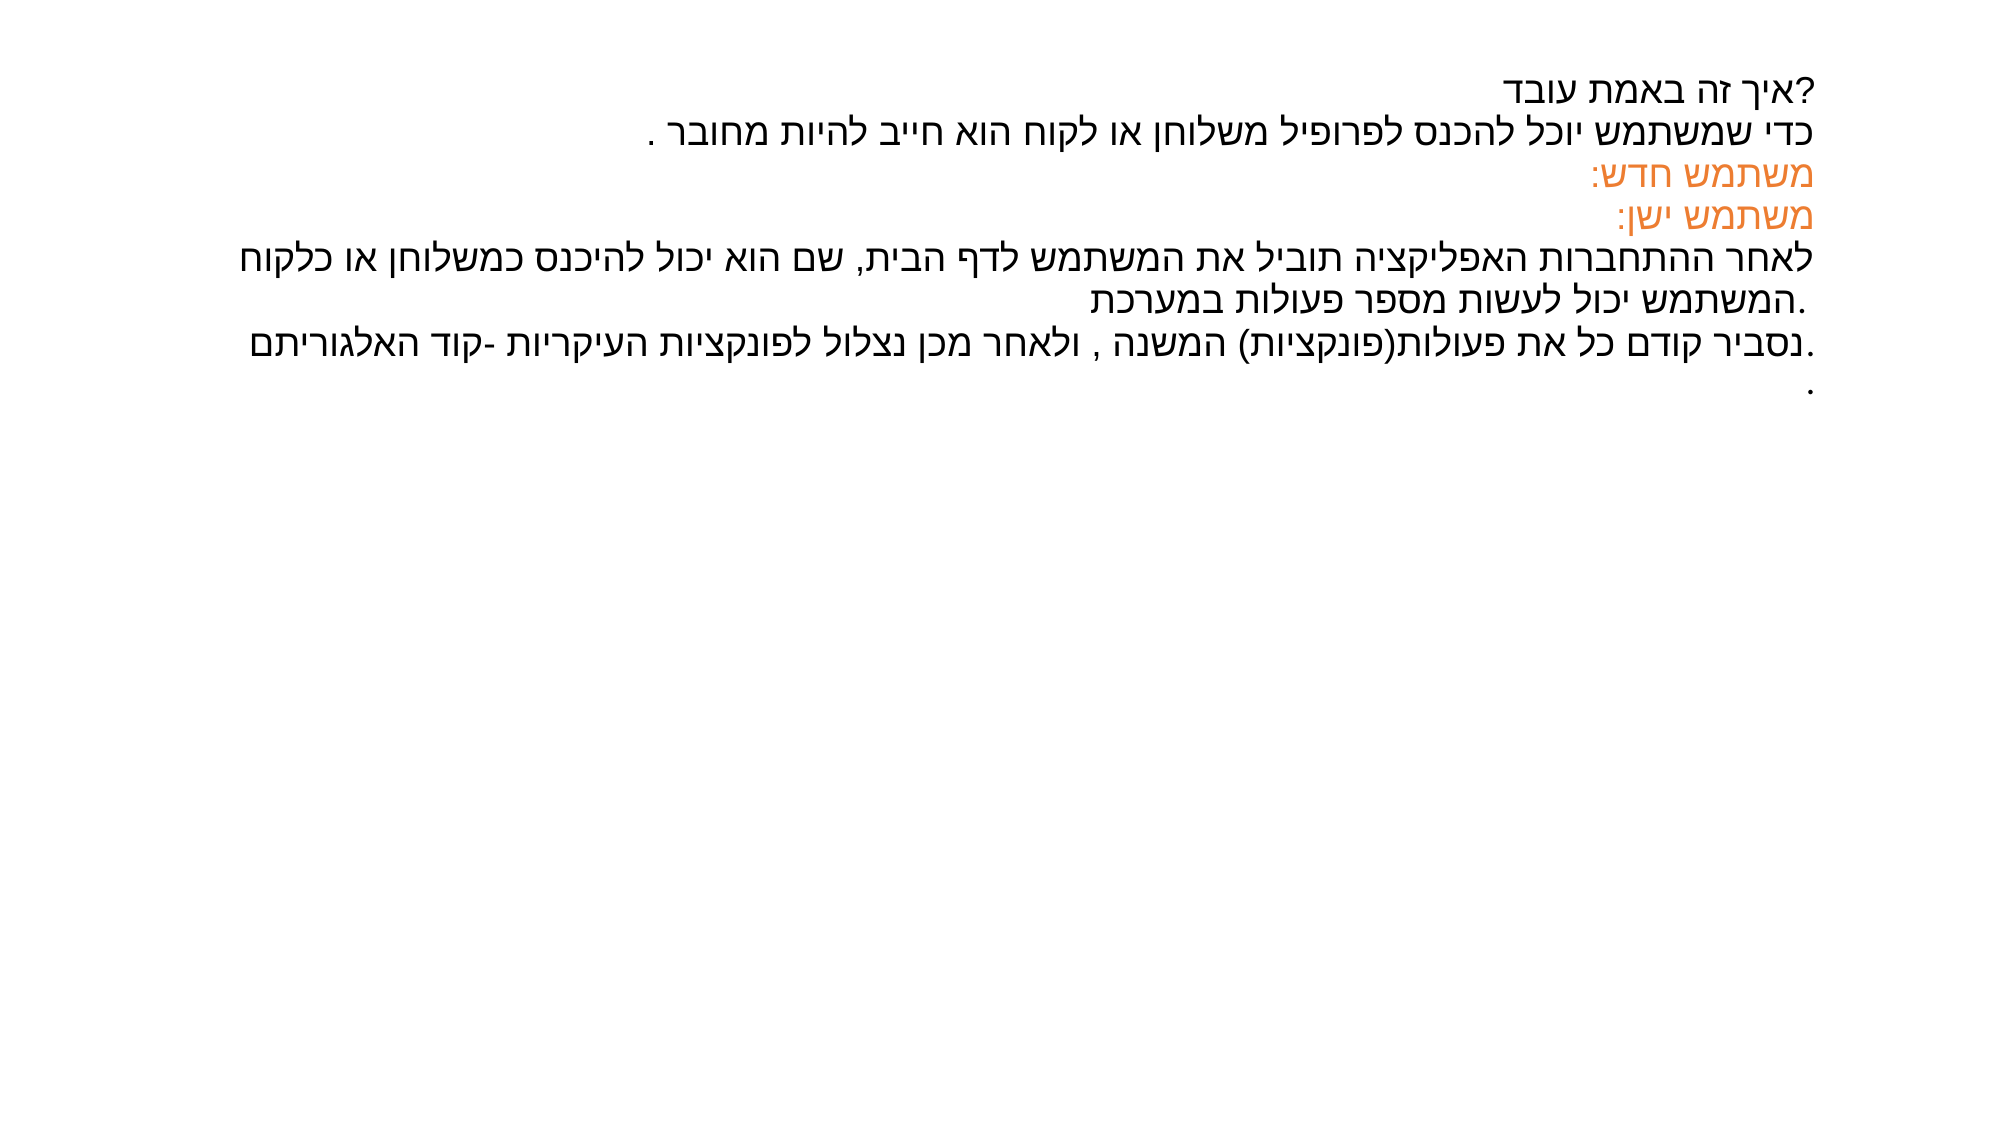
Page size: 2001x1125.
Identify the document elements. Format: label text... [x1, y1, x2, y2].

text_box איך זה באמת עובד? כדי שמשתמש יוכל להכנס לפרופיל משלוחן או לקוח הוא חייב להיות מחובר . משתמש חדש: משתמש ישן: לאחר ההתחברות האפליקציה תוביל את המשתמש לדף הבית, שם הוא יכול להיכנס כמשלוחן או כלקוח המשתמש יכול לעשות מספר פעולות במערכת. נסביר קודם כל את פעולות(פונקציות) המשנה , ולאחר מכן נצלול לפונקציות העיקריות -קוד האלגוריתם. . [150, 61, 1831, 540]
